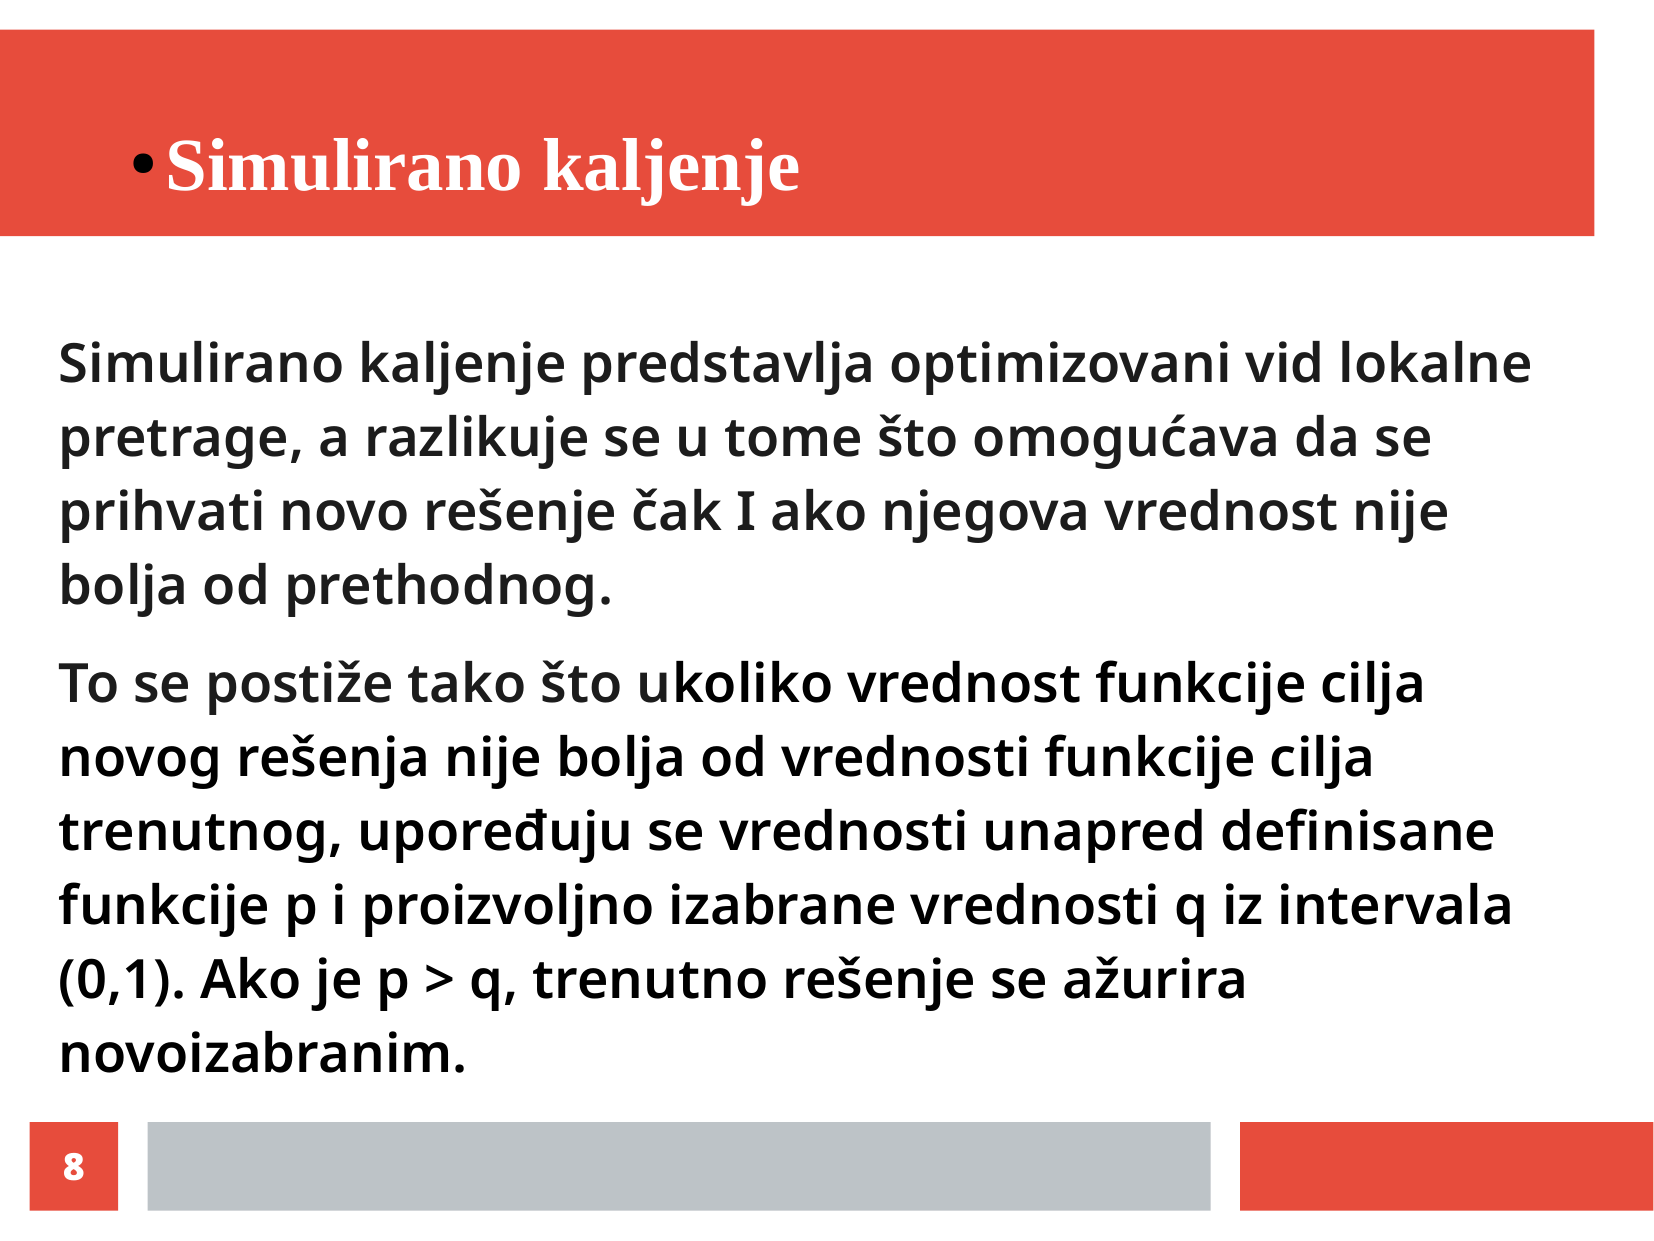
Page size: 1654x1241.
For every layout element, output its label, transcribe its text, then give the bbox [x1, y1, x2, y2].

title Simulirano kaljenje [59, 59, 1595, 207]
list Simulirano kaljenje predstavlja optimizovani vid lokalne pretrage, a razlikuje se u tome što omogućava da se prihvati novo rešenje čak I ako njegova vrednost nije bolja od prethodnog. To se postiže tako što ukoliko vrednost funkcije cilja novog rešenja nije bolja od vrednosti funkcije cilja trenutnog, upoređuju se vrednosti unapred definisane funkcije p i proizvoljno izabrane vrednosti q iz intervala (0,1). Ako je p > q, trenutno rešenje se ažurira novoizabranim. [59, 324, 1565, 1093]
